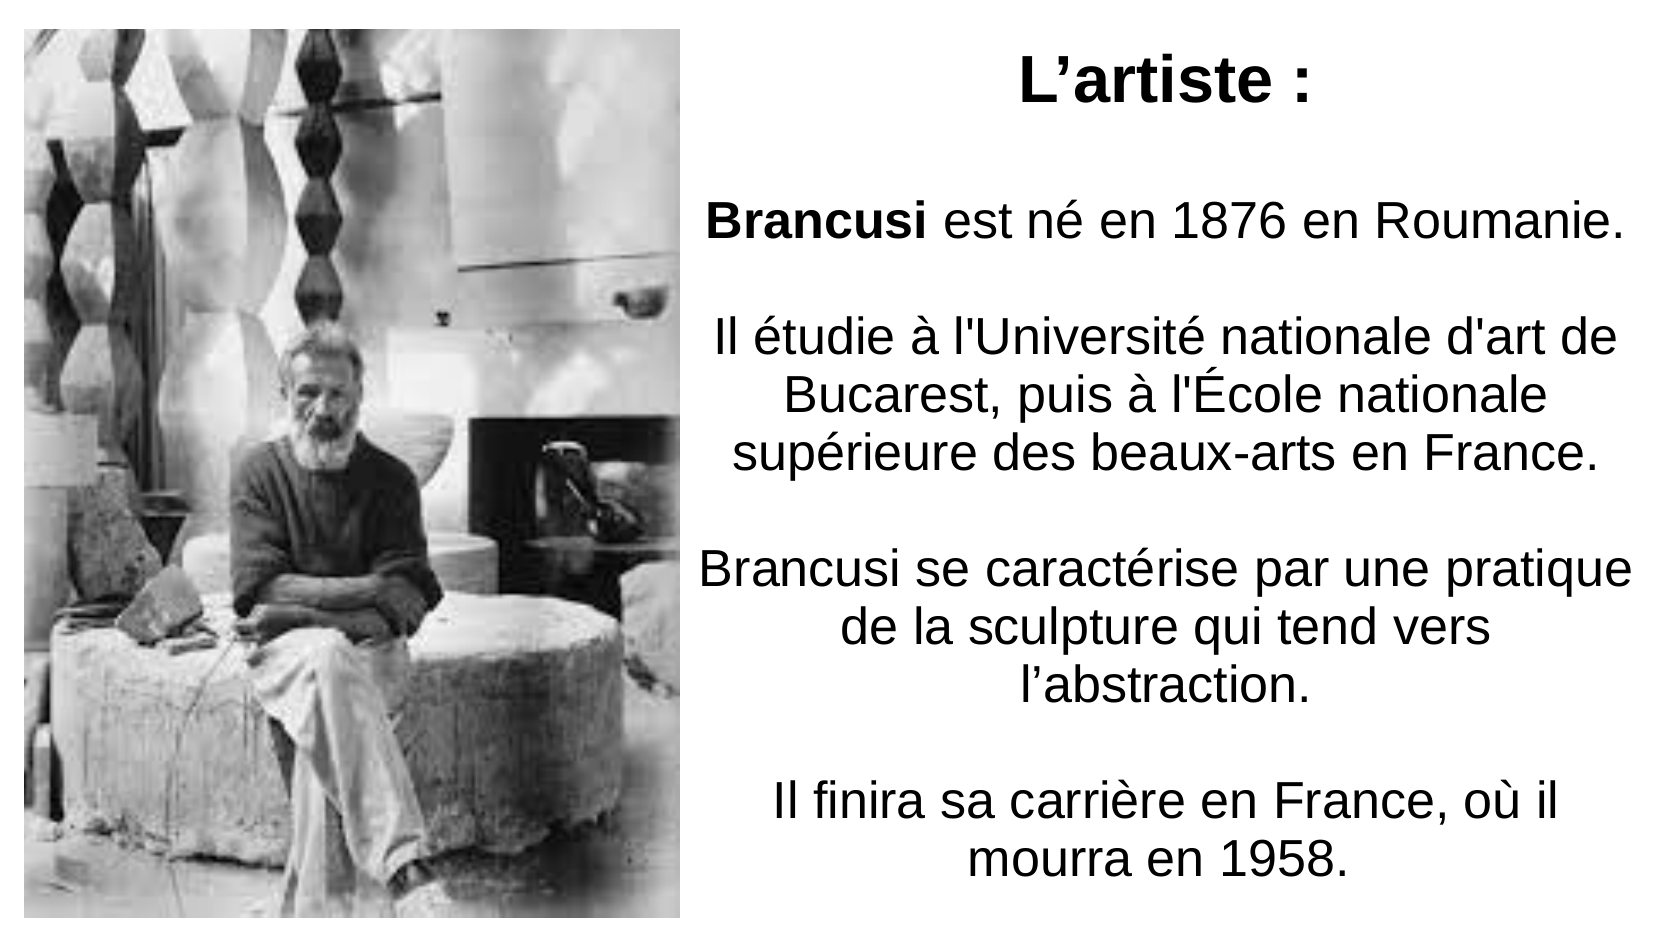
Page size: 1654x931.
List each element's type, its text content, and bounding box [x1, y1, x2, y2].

text_box L’artiste : Brancusi est né en 1876 en Roumanie. Il étudie à l'Université nationale d'art de Bucarest, puis à l'École nationale supérieure des beaux-arts en France. Brancusi se caractérise par une pratique de la sculpture qui tend vers l’abstraction. Il finira sa carrière en France, où il mourra en 1958. [679, 0, 1654, 931]
picture [24, 29, 680, 919]
